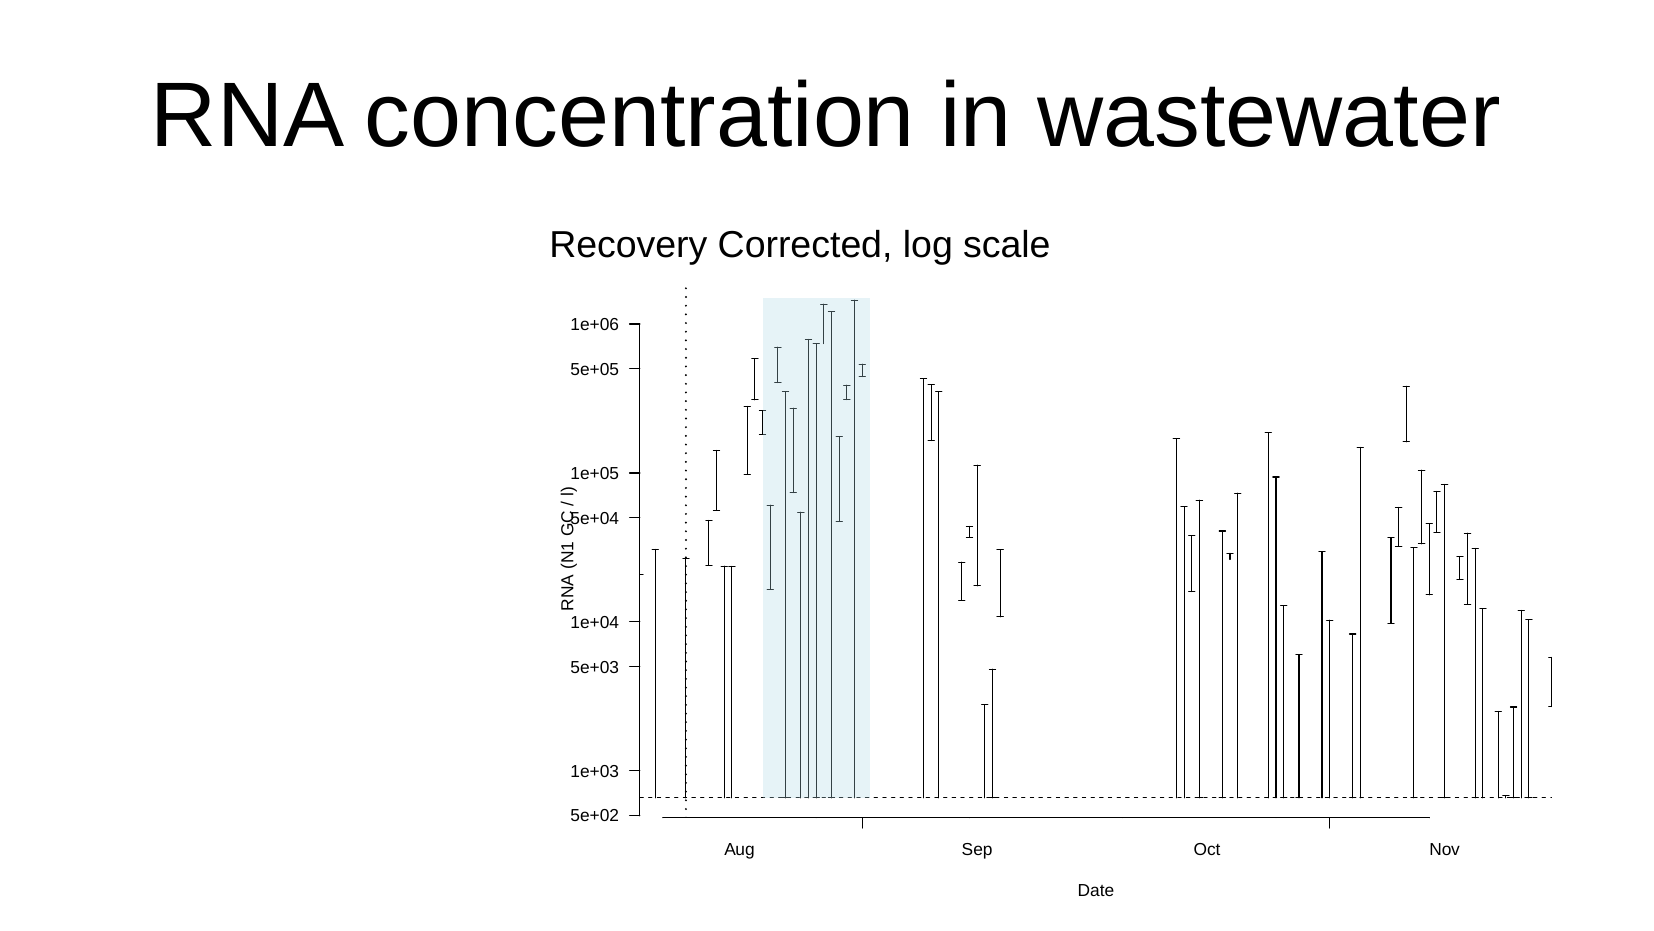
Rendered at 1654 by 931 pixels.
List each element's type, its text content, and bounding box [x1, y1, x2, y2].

text_box Recovery Corrected, log scale [534, 215, 1066, 273]
title RNA concentration in wastewater [82, 37, 1571, 193]
picture [554, 195, 1596, 924]
